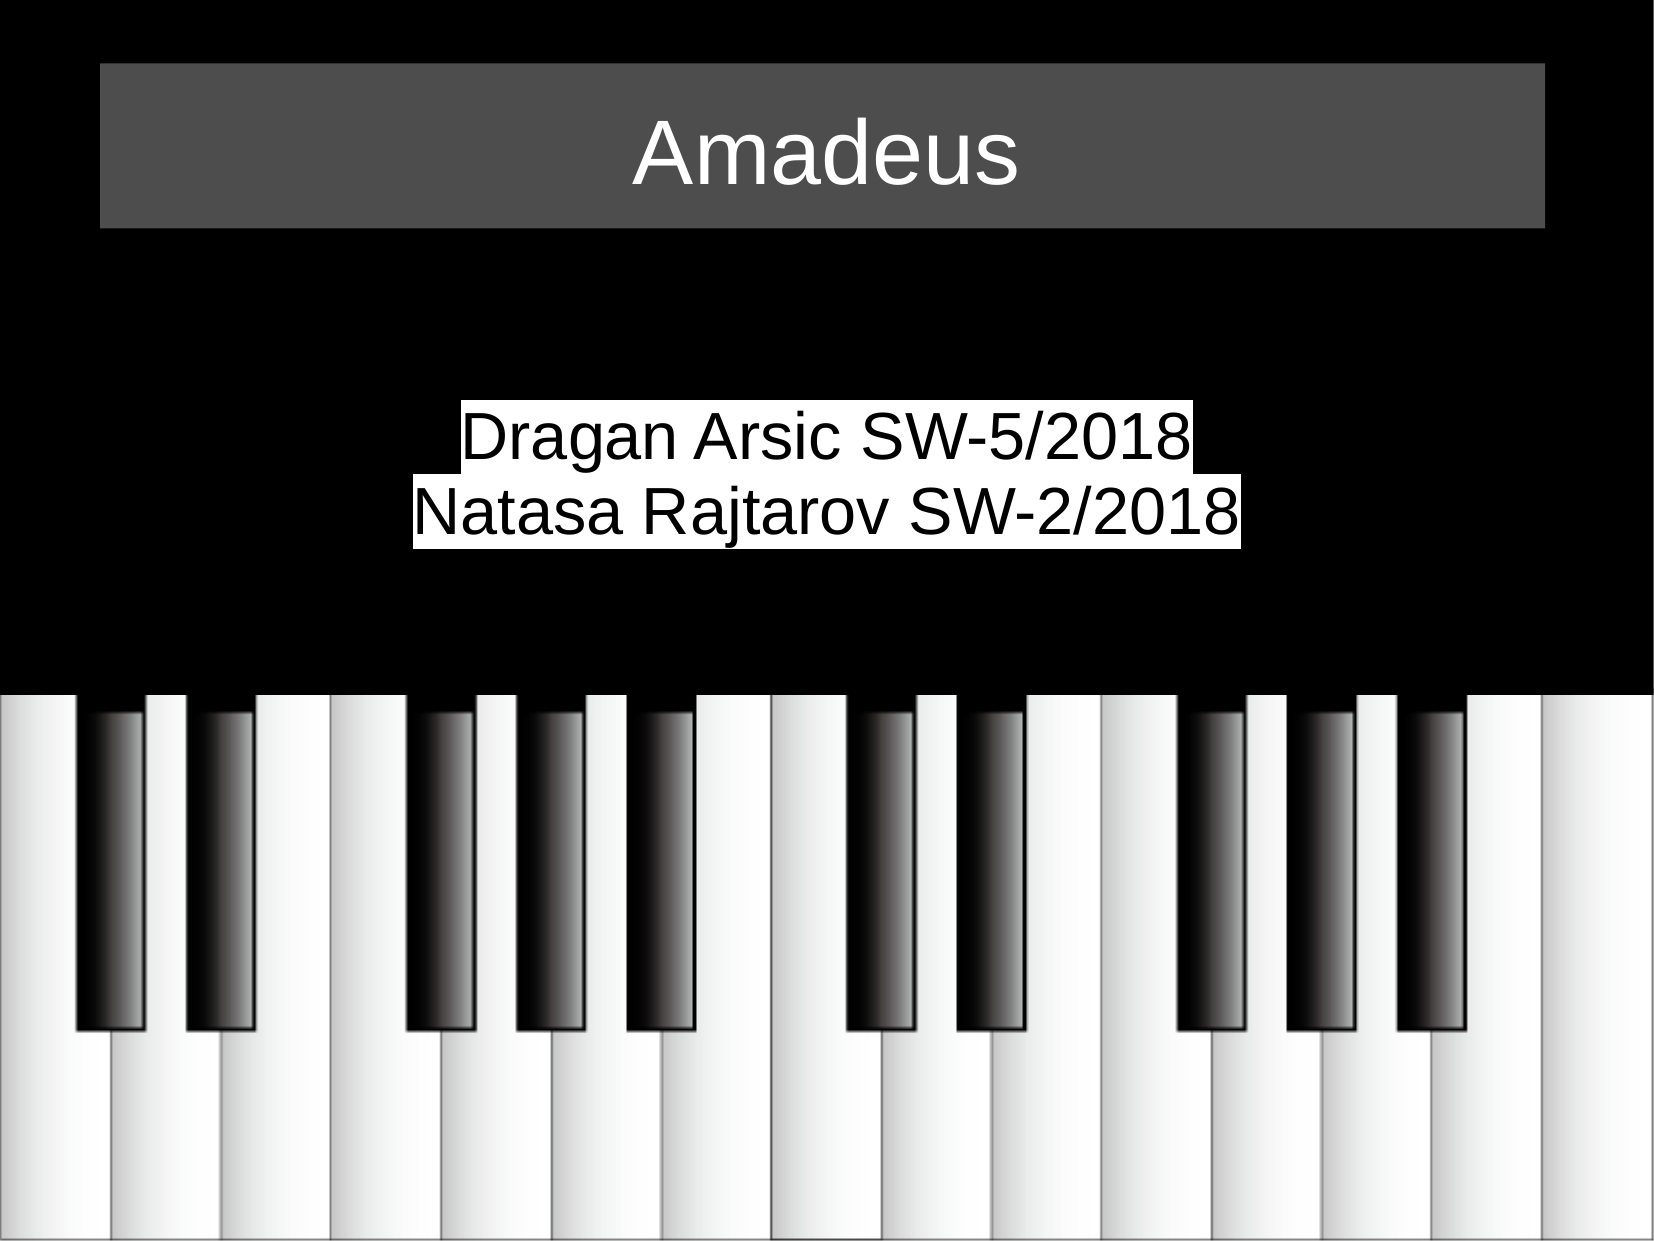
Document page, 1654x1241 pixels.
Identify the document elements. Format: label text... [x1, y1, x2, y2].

subtitle Dragan Arsic SW-5/2018 Natasa Rajtarov SW-2/2018 [82, 290, 1571, 659]
picture [0, 695, 1654, 1241]
title Amadeus [82, 49, 1571, 257]
